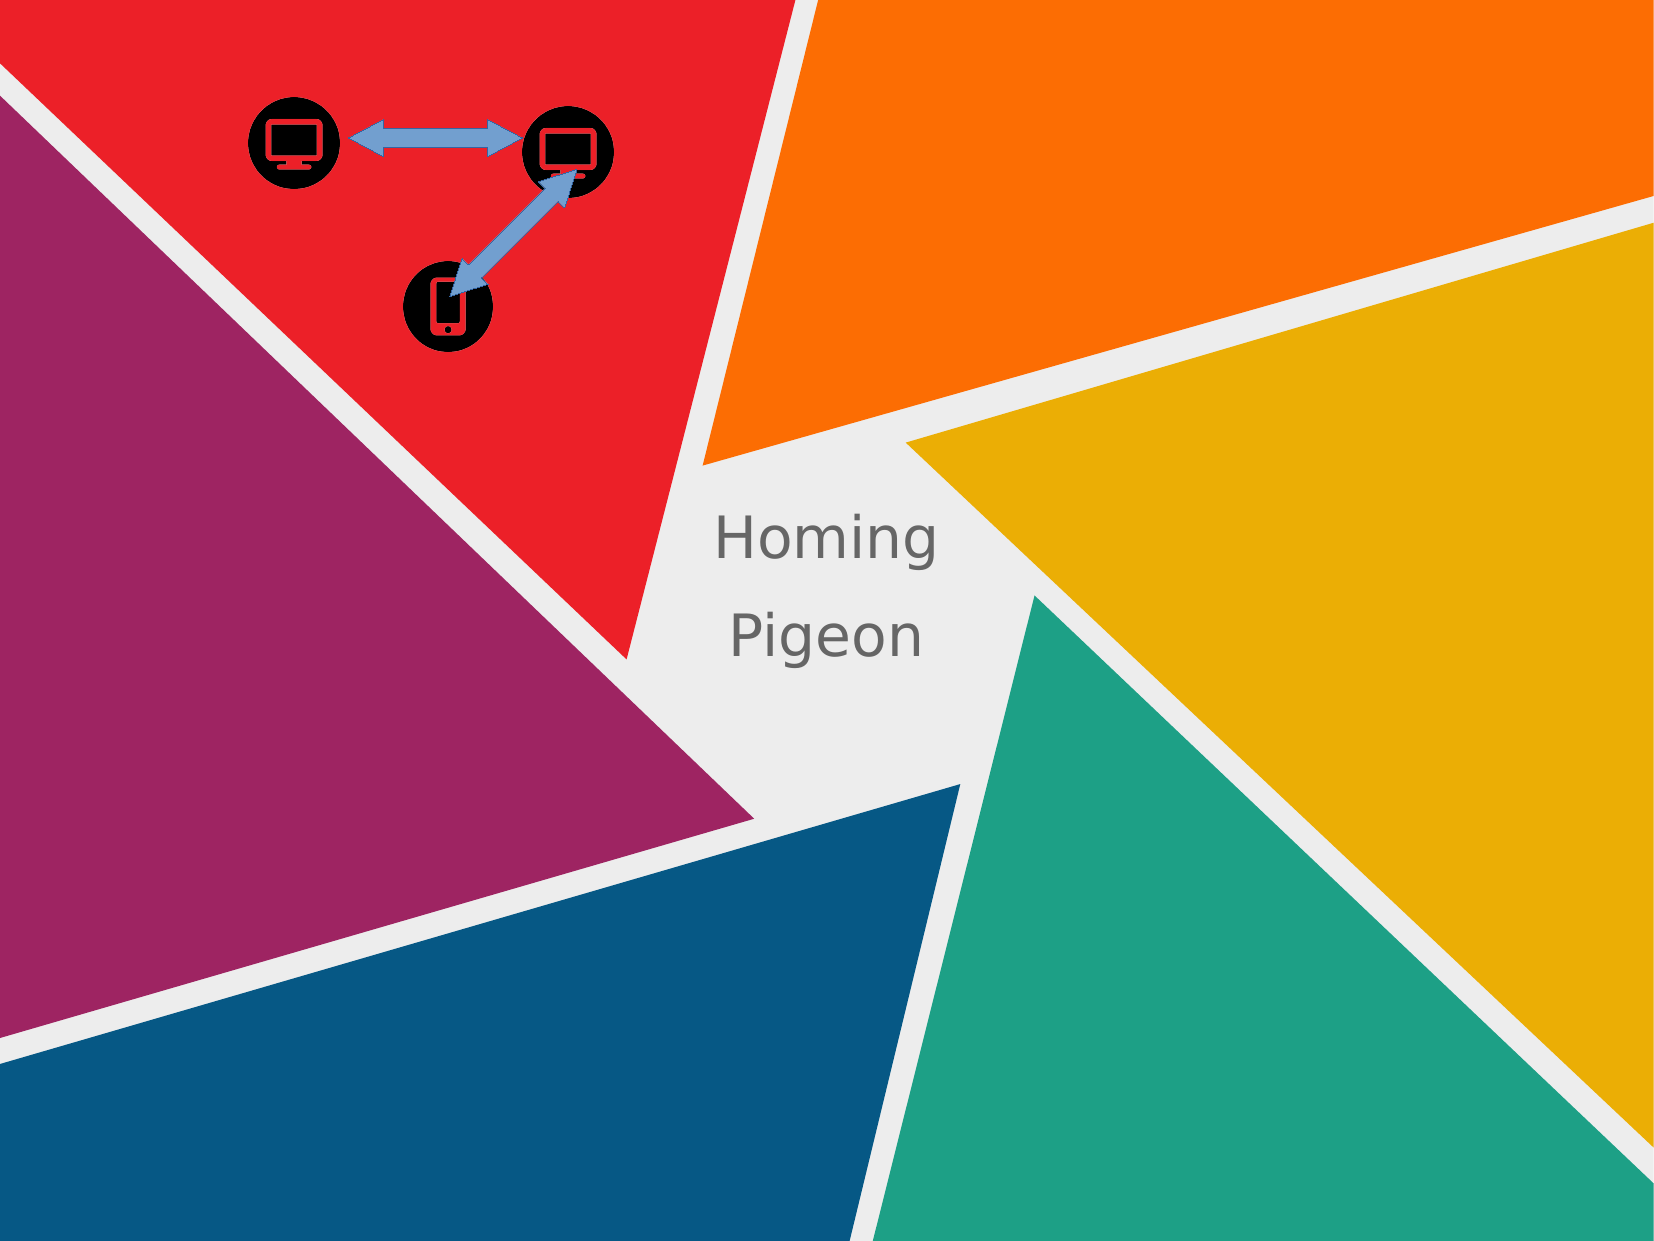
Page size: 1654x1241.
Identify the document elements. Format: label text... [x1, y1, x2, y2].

list Homing Pigeon [82, 290, 1571, 1010]
picture [403, 261, 493, 352]
picture [248, 97, 340, 189]
text_box [449, 169, 577, 297]
text_box [348, 119, 523, 157]
picture [522, 106, 614, 198]
